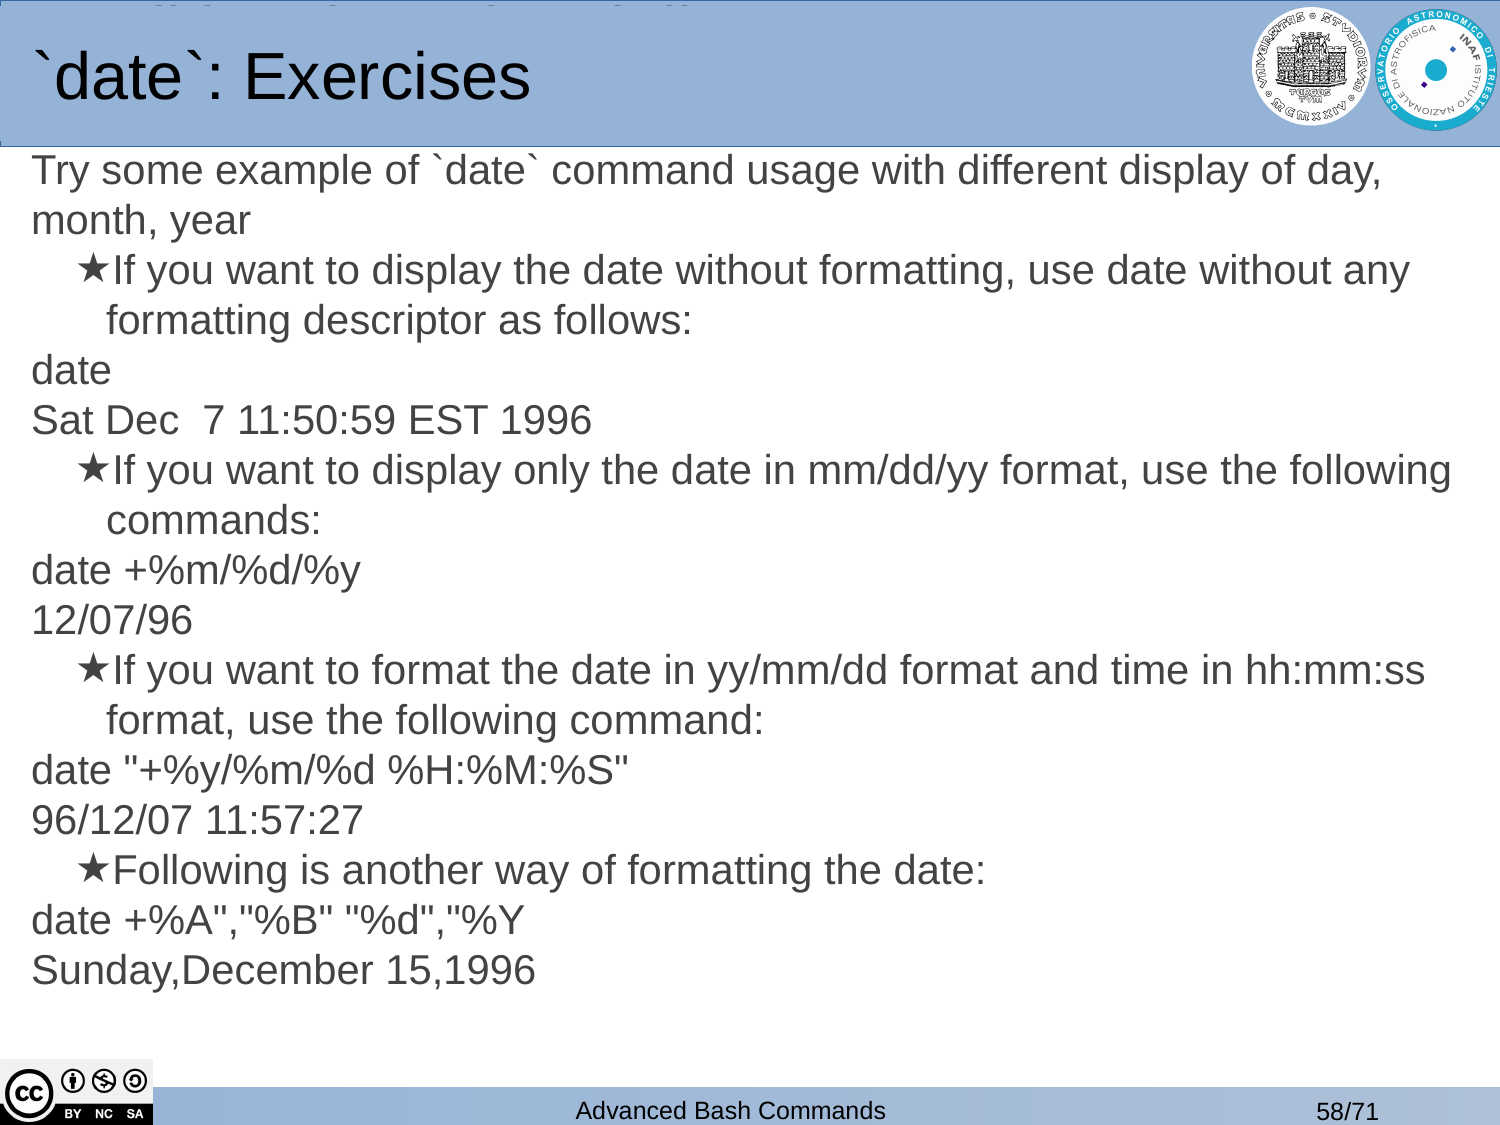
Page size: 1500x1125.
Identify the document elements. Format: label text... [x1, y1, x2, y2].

text_box `date`: Exercises [0, 5, 1232, 141]
title Traditional service delivery [0, 0, 1500, 135]
picture [0, 1059, 153, 1125]
list Try some example of `date` command usage with different display of day, month, year If you want to display the date without formatting, use date without any formatting descriptor as follows: date Sat Dec 7 11:50:59 EST 1996 If you want to display only the date in mm/dd/yy format, use the following commands: date +%m/%d/%y 12/07/96 If you want to format the date in yy/mm/dd format and time in hh:mm:ss format, use the following command: date "+%y/%m/%d %H:%M:%S" 96/12/07 11:57:27 Following is another way of formatting the date: date +%A","%B" "%d","%Y Sunday,December 15,1996 [16, 135, 1500, 1081]
